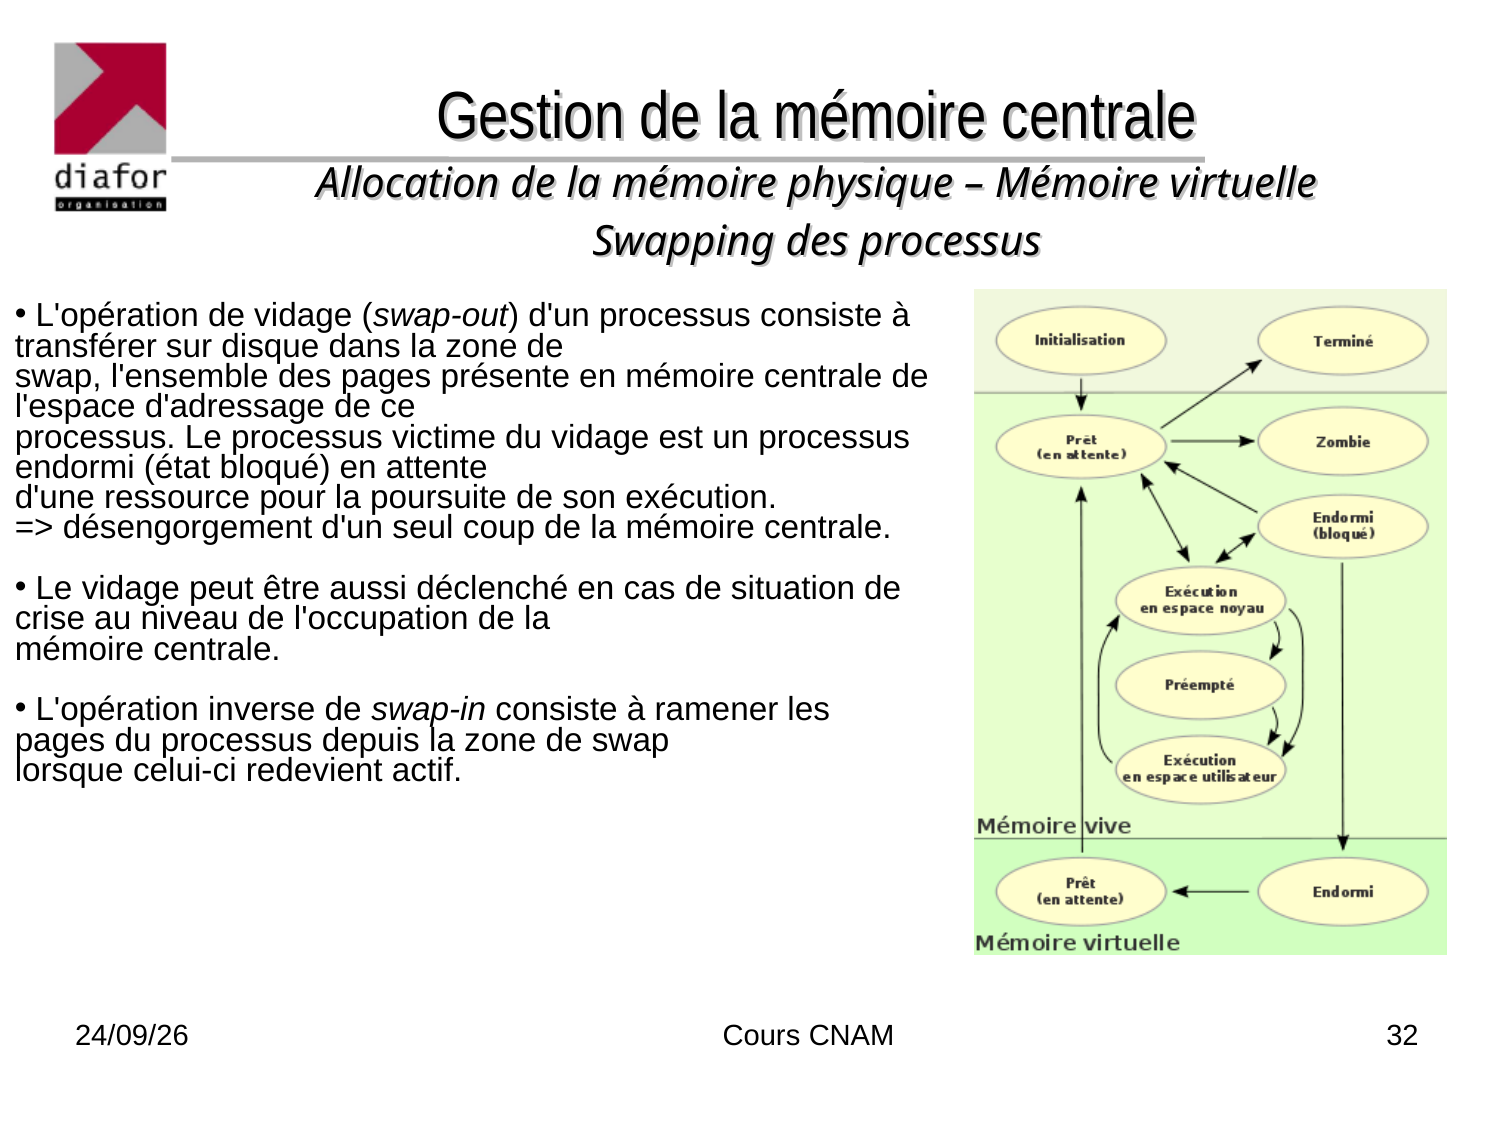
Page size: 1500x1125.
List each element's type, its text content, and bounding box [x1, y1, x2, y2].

title Gestion de la mémoire centrale Allocation de la mémoire physique – Mémoire virtuelle Swapping des processus [133, 69, 1500, 273]
picture [53, 42, 168, 213]
picture [974, 289, 1447, 955]
text_box L'opération de vidage (swap-out) d'un processus consiste à transférer sur disque dans la zone de swap, l'ensemble des pages présente en mémoire centrale de l'espace d'adressage de ce processus. Le processus victime du vidage est un processus endormi (état bloqué) en attente d'une ressource pour la poursuite de son exécution. => désengorgement d'un seul coup de la mémoire centrale. Le vidage peut être aussi déclenché en cas de situation de crise au niveau de l'occupation de la mémoire centrale. L'opération inverse de swap-in consiste à ramener les pages du processus depuis la zone de swap lorsque celui-ci redevient actif. [0, 295, 945, 795]
